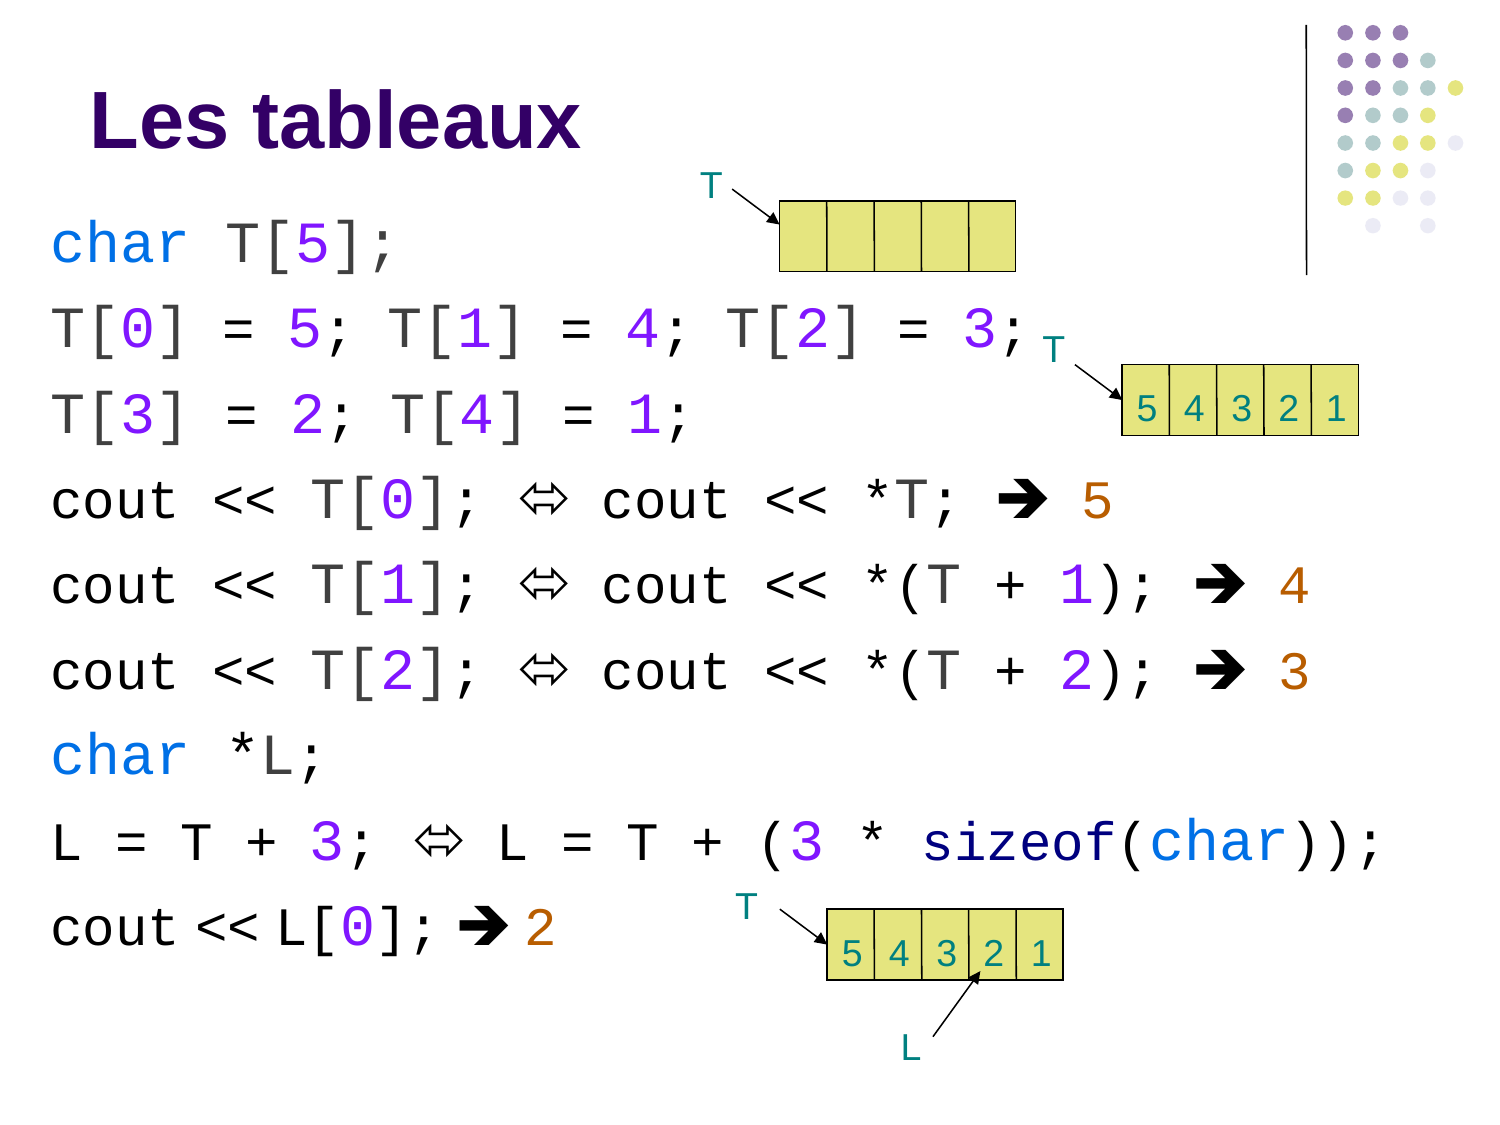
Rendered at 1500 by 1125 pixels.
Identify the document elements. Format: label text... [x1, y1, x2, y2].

text_box [826, 909, 873, 942]
text_box 3 [921, 921, 968, 982]
text_box 4 [875, 921, 921, 982]
text_box [1171, 364, 1215, 376]
text_box 5 [1121, 376, 1170, 438]
text_box 2 [968, 921, 1016, 982]
text_box [779, 200, 826, 272]
text_box [1017, 909, 1064, 921]
text_box [875, 200, 920, 272]
title Les tableaux [74, 20, 1313, 173]
text_box 1 [1016, 921, 1064, 982]
text_box 4 [1170, 376, 1216, 438]
text_box T [685, 153, 733, 215]
text_box 3 [1216, 376, 1263, 438]
text_box [1218, 364, 1262, 376]
text_box [875, 909, 920, 921]
text_box 2 [1263, 376, 1311, 438]
text_box T [1027, 317, 1075, 378]
text_box L [885, 1015, 934, 1077]
text_box [923, 909, 967, 921]
text_box [1122, 364, 1168, 376]
text_box [828, 200, 873, 272]
text_box T [720, 873, 768, 935]
text_box [970, 200, 1016, 272]
text_box 1 [1311, 376, 1359, 438]
text_box [1265, 364, 1310, 376]
text_box [923, 200, 968, 272]
text_box [970, 909, 1015, 921]
list char T[5]; T[0] = 5; T[1] = 4; T[2] = 3; T[3] = 2; T[4] = 1; cout << T[0];  cout << *T;  5 cout << T[1];  cout << *(T + 1);  4 cout << T[2];  cout << *(T + 2);  3 char *L; L = T + 3;  L = T + (3 * sizeof(char)); cout << L[0];  2 [35, 196, 1426, 1006]
text_box 5 [827, 921, 875, 982]
text_box [1312, 364, 1359, 376]
